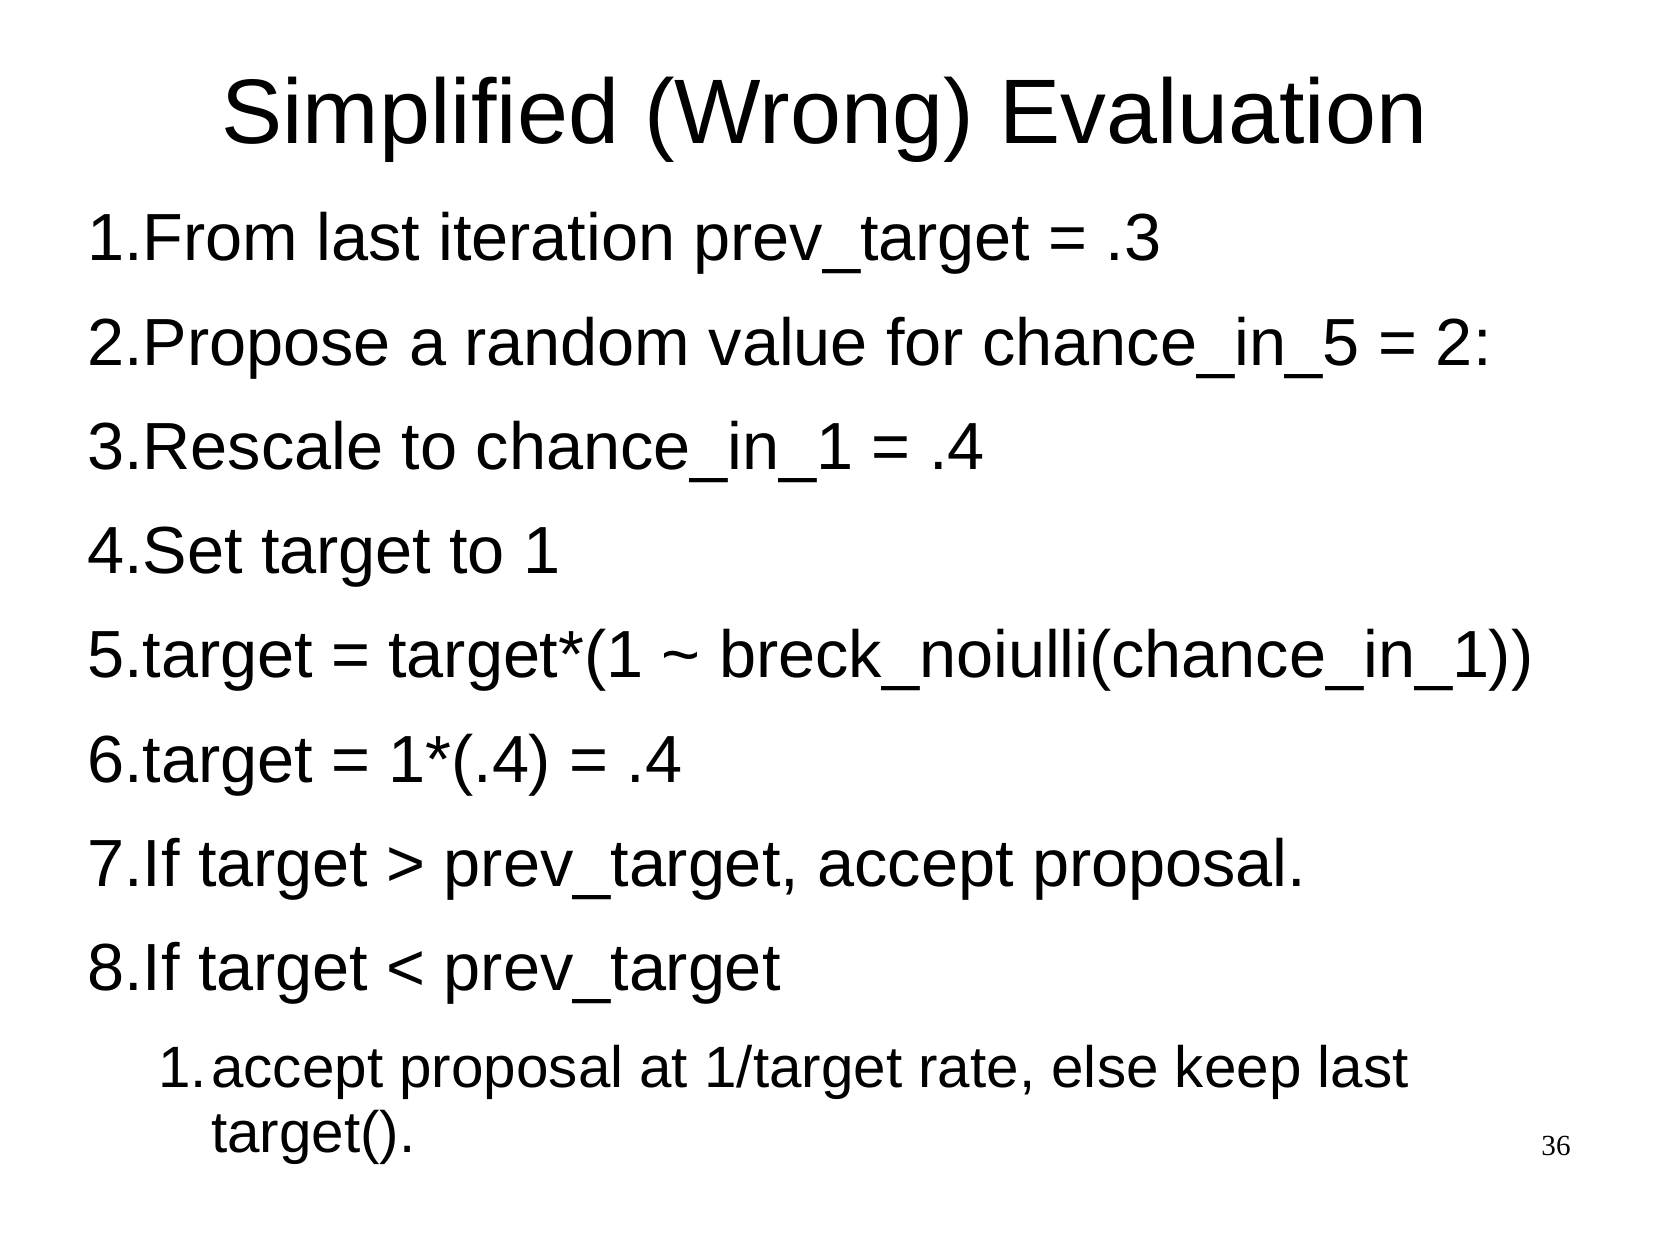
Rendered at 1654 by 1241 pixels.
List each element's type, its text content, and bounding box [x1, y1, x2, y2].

list From last iteration prev_target = .3 Propose a random value for chance_in_5 = 2: Rescale to chance_in_1 = .4 Set target to 1 target = target*(1 ~ breck_noiulli(chance_in_1)) target = 1*(.4) = .4 If target > prev_target, accept proposal. If target < prev_target accept proposal at 1/target rate, else keep last target(). [69, 200, 1558, 1163]
title Simplified (Wrong) Evaluation [93, 8, 1583, 216]
